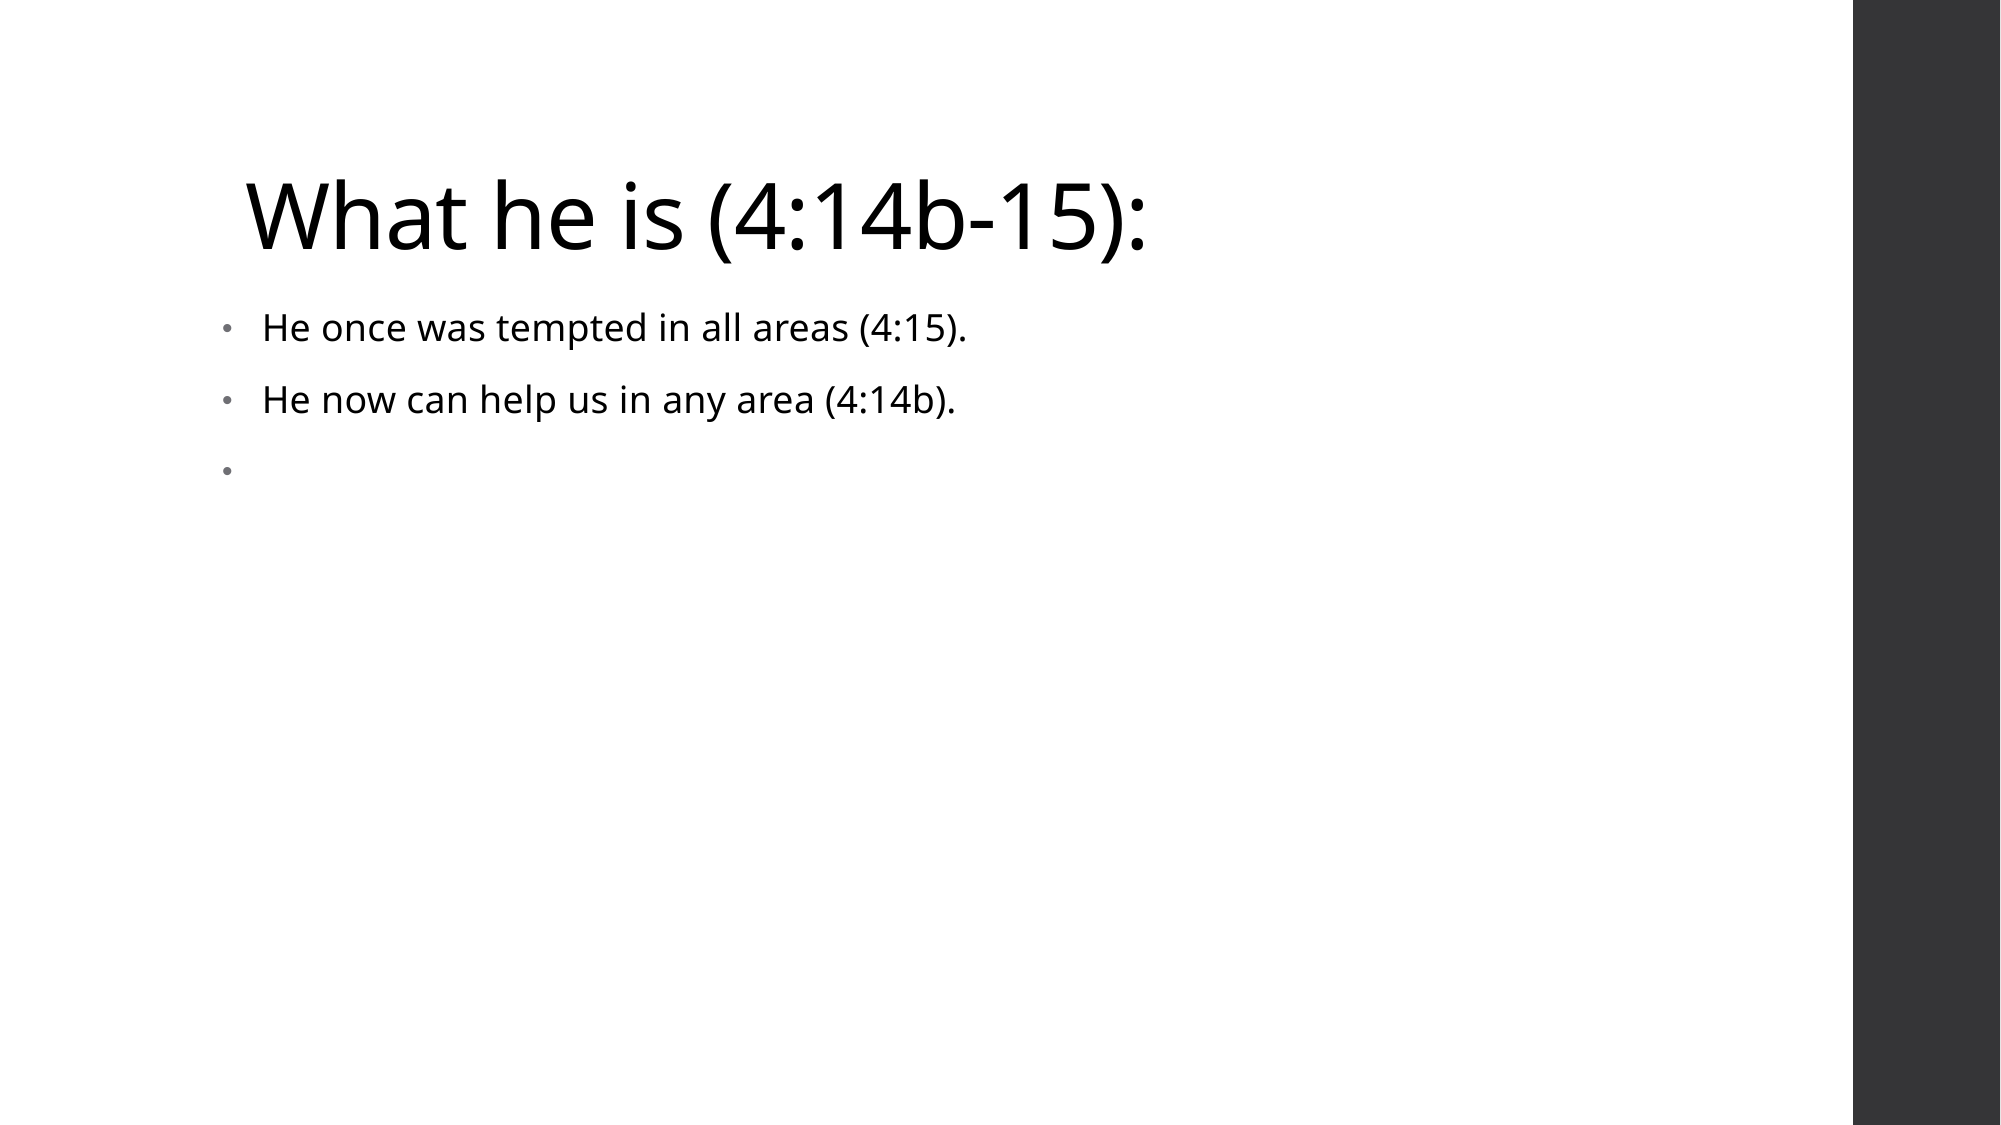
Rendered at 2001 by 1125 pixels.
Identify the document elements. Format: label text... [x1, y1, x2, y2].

list He once was tempted in all areas (4:15). He now can help us in any area (4:14b). [206, 299, 1617, 1014]
title What he is (4:14b-15): [206, 60, 1797, 278]
